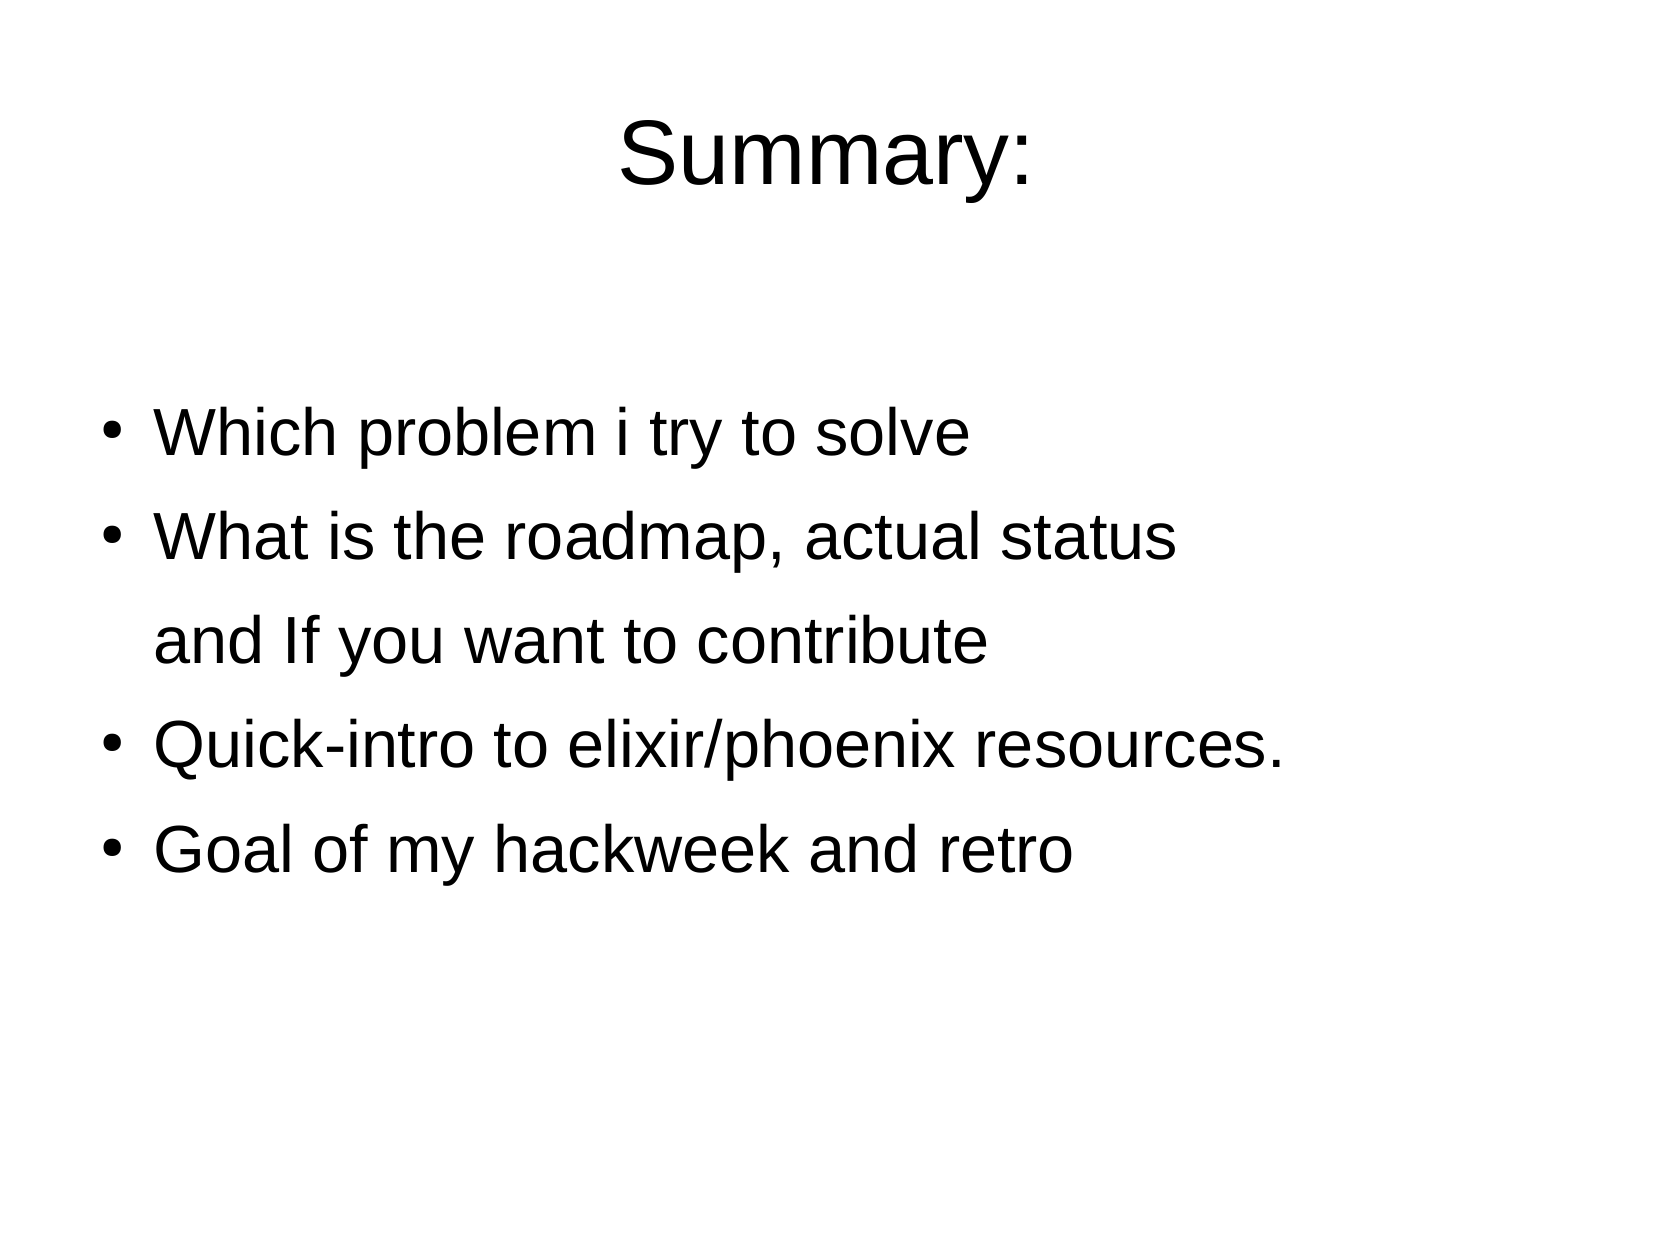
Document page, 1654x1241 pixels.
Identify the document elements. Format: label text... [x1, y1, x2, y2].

title Summary: [82, 49, 1571, 257]
list Which problem i try to solve What is the roadmap, actual status and If you want to contribute Quick-intro to elixir/phoenix resources. Goal of my hackweek and retro [82, 290, 1571, 1010]
